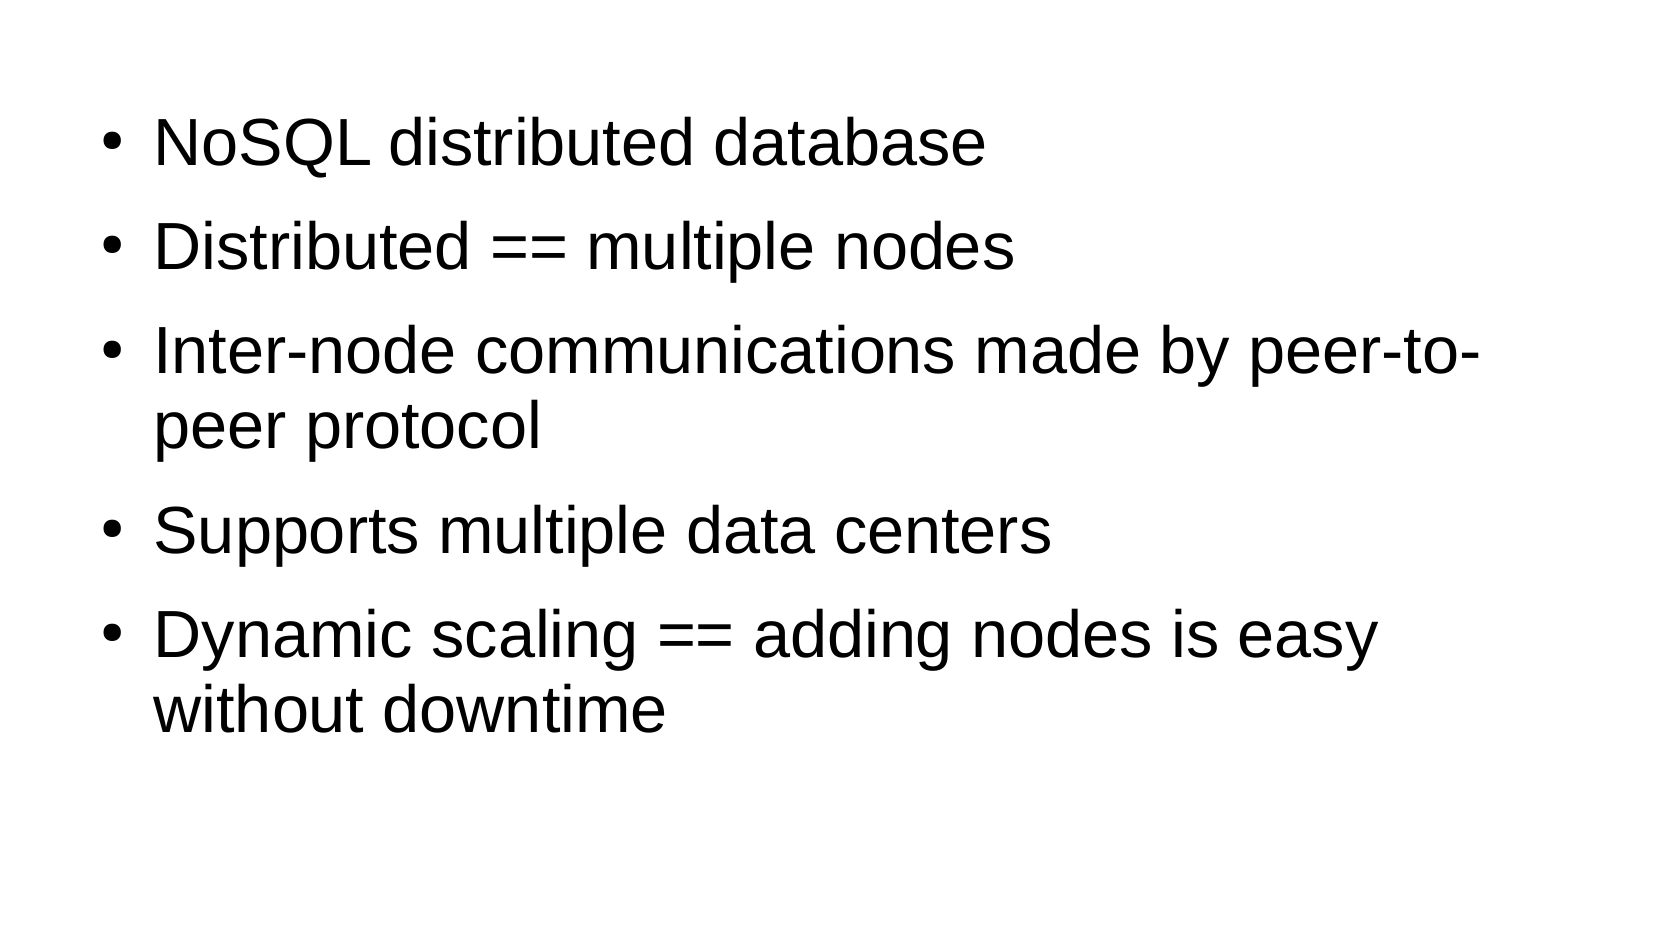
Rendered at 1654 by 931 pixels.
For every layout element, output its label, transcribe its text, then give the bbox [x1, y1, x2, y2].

list NoSQL distributed database Distributed == multiple nodes Inter-node communications made by peer-to-peer protocol Supports multiple data centers Dynamic scaling == adding nodes is easy without downtime [82, 105, 1571, 826]
